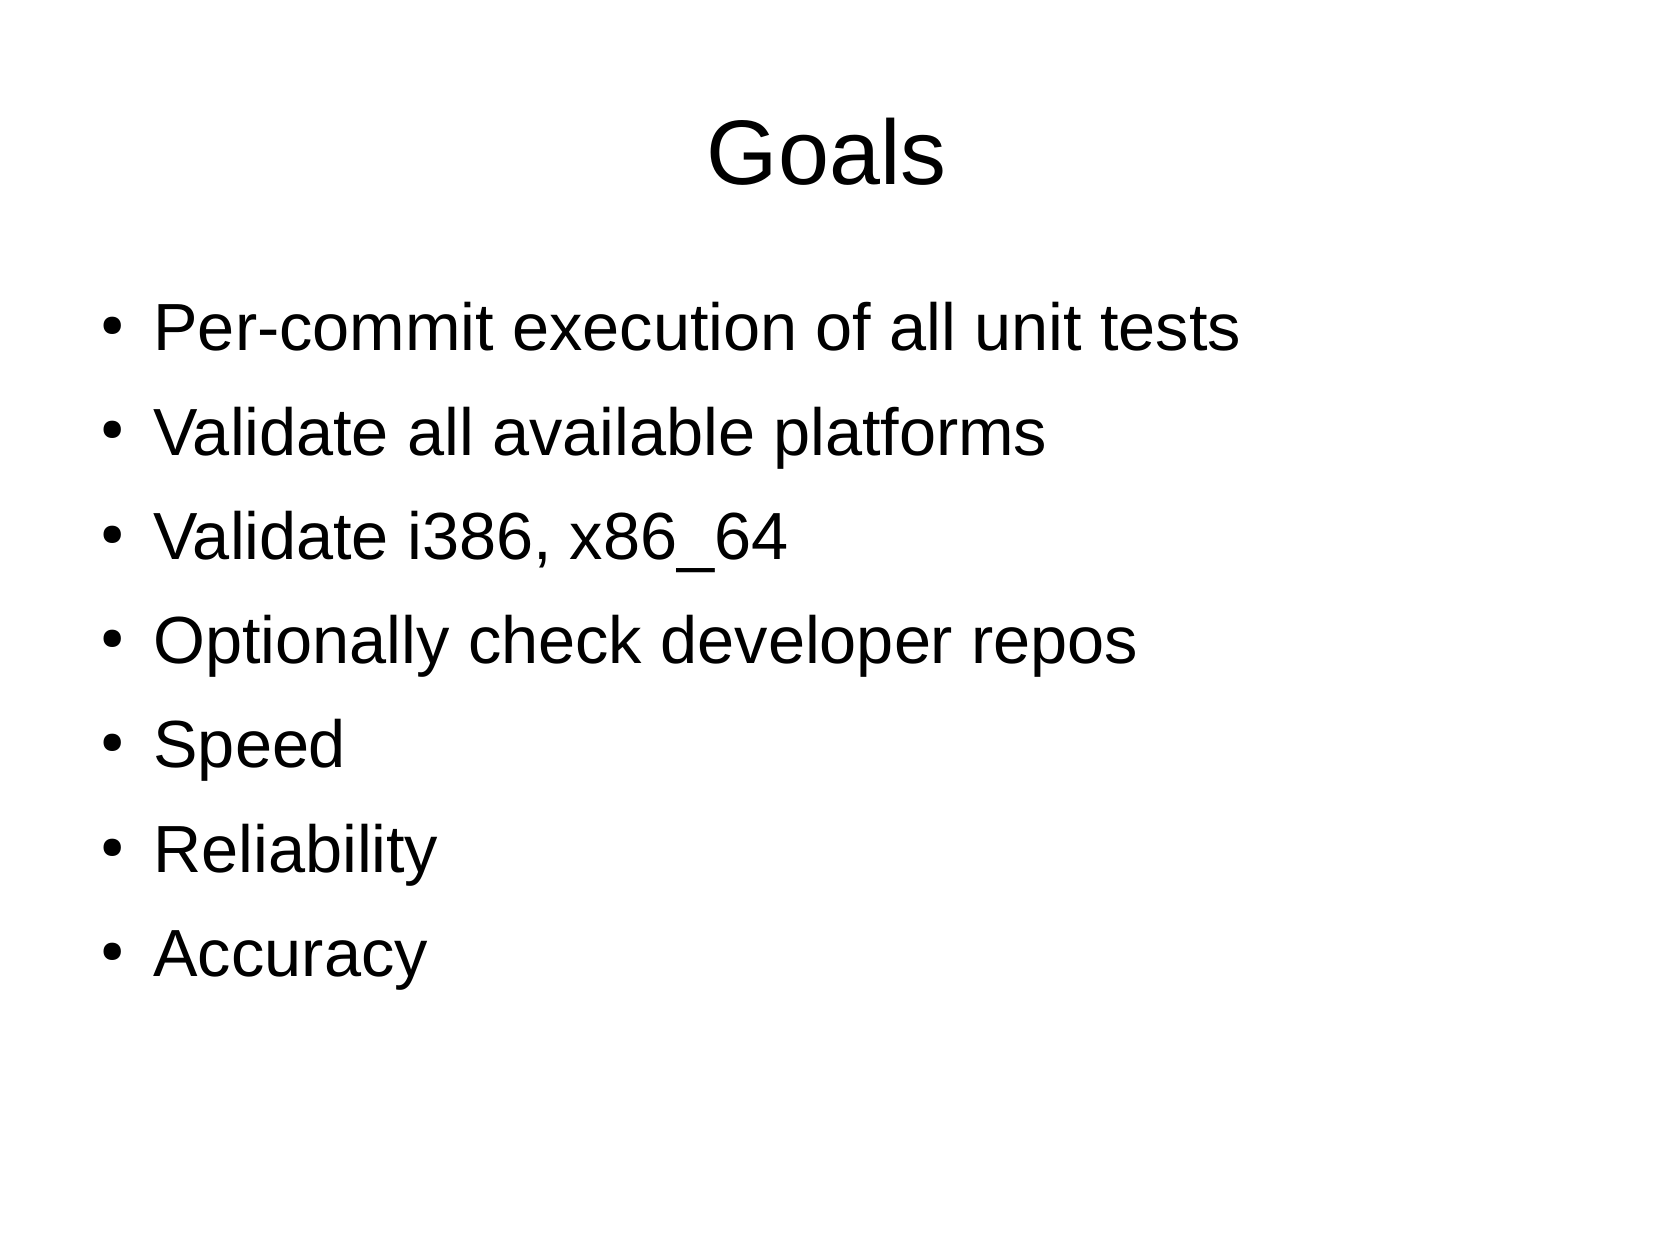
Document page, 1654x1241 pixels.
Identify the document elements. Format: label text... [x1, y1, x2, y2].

title Goals [82, 49, 1571, 257]
list Per-commit execution of all unit tests Validate all available platforms Validate i386, x86_64 Optionally check developer repos Speed Reliability Accuracy [82, 290, 1571, 1010]
